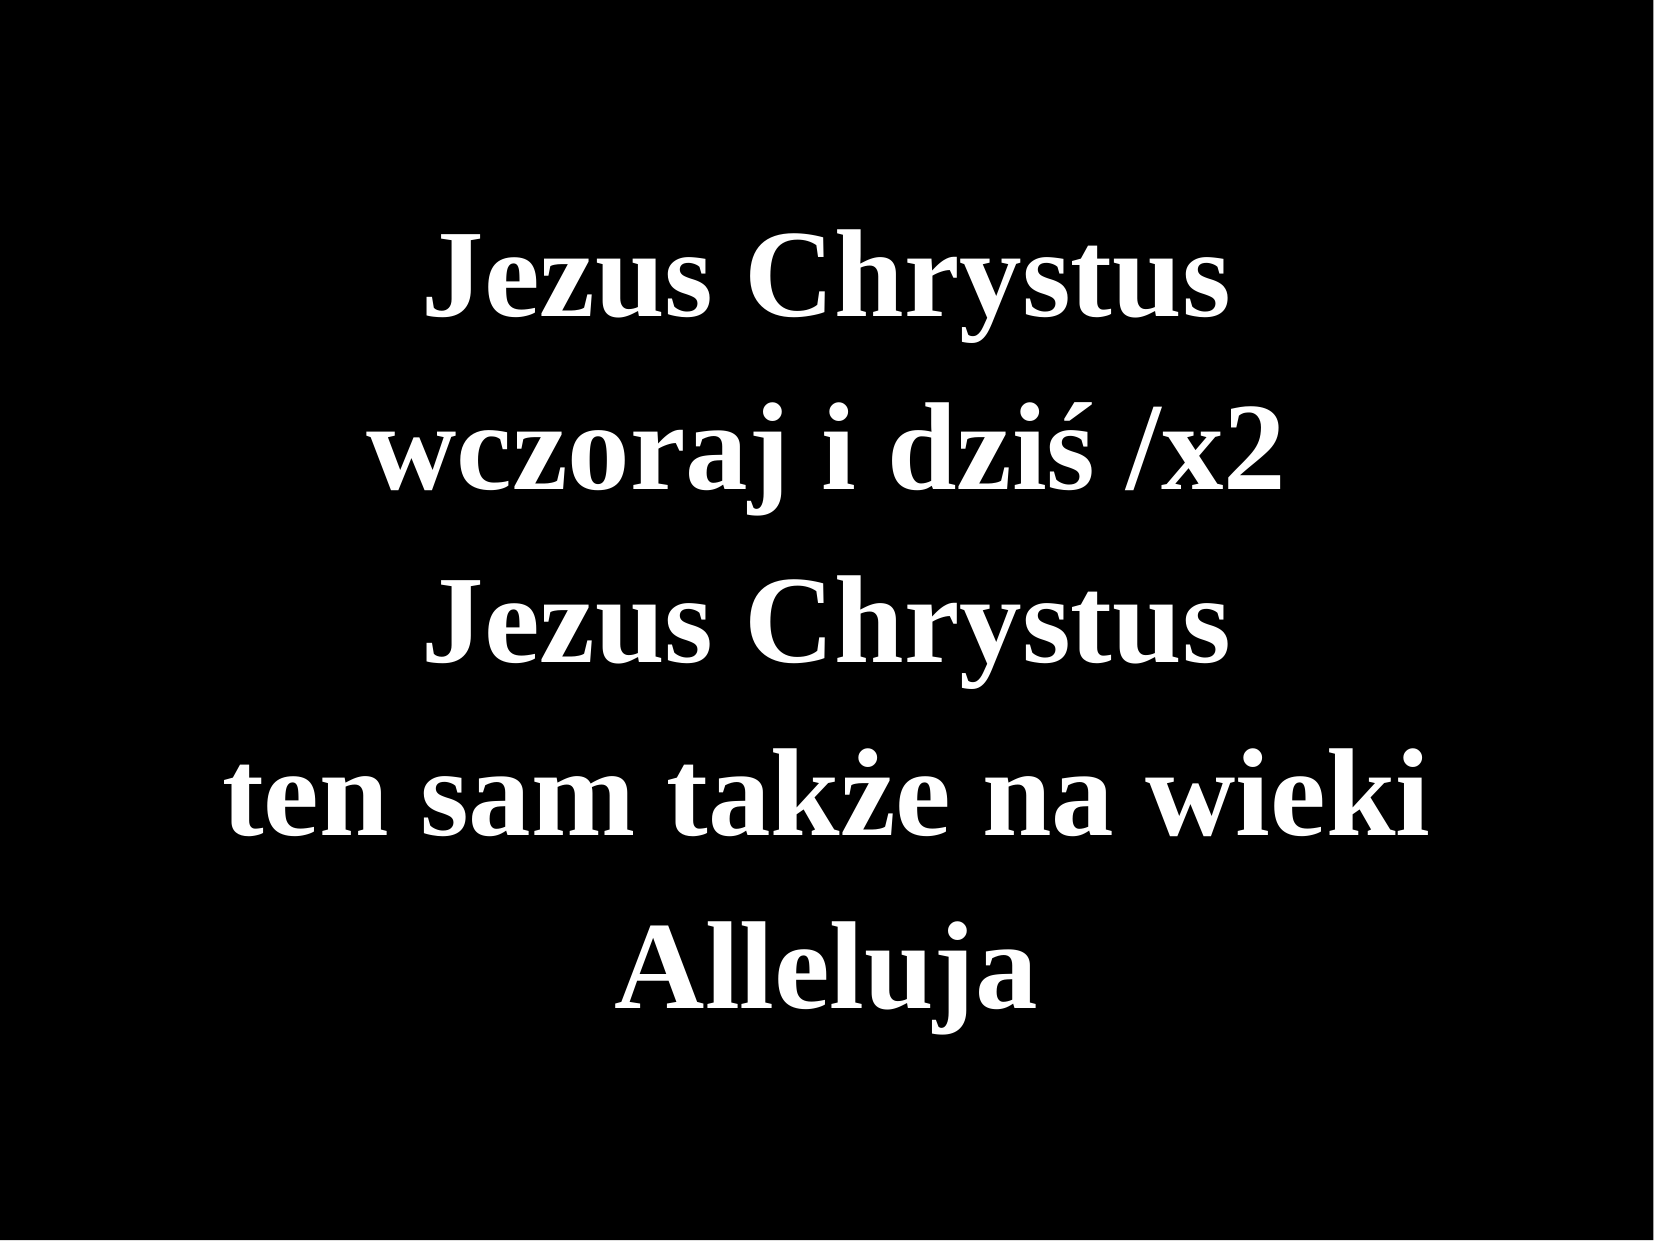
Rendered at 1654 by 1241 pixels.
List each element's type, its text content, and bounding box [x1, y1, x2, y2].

title Jezus Chrystus ppp wczoraj i dziś /x2 ppp Jezus Chrystus ppp ten sam także na wieki ppp Alleluja [0, 0, 1654, 1241]
